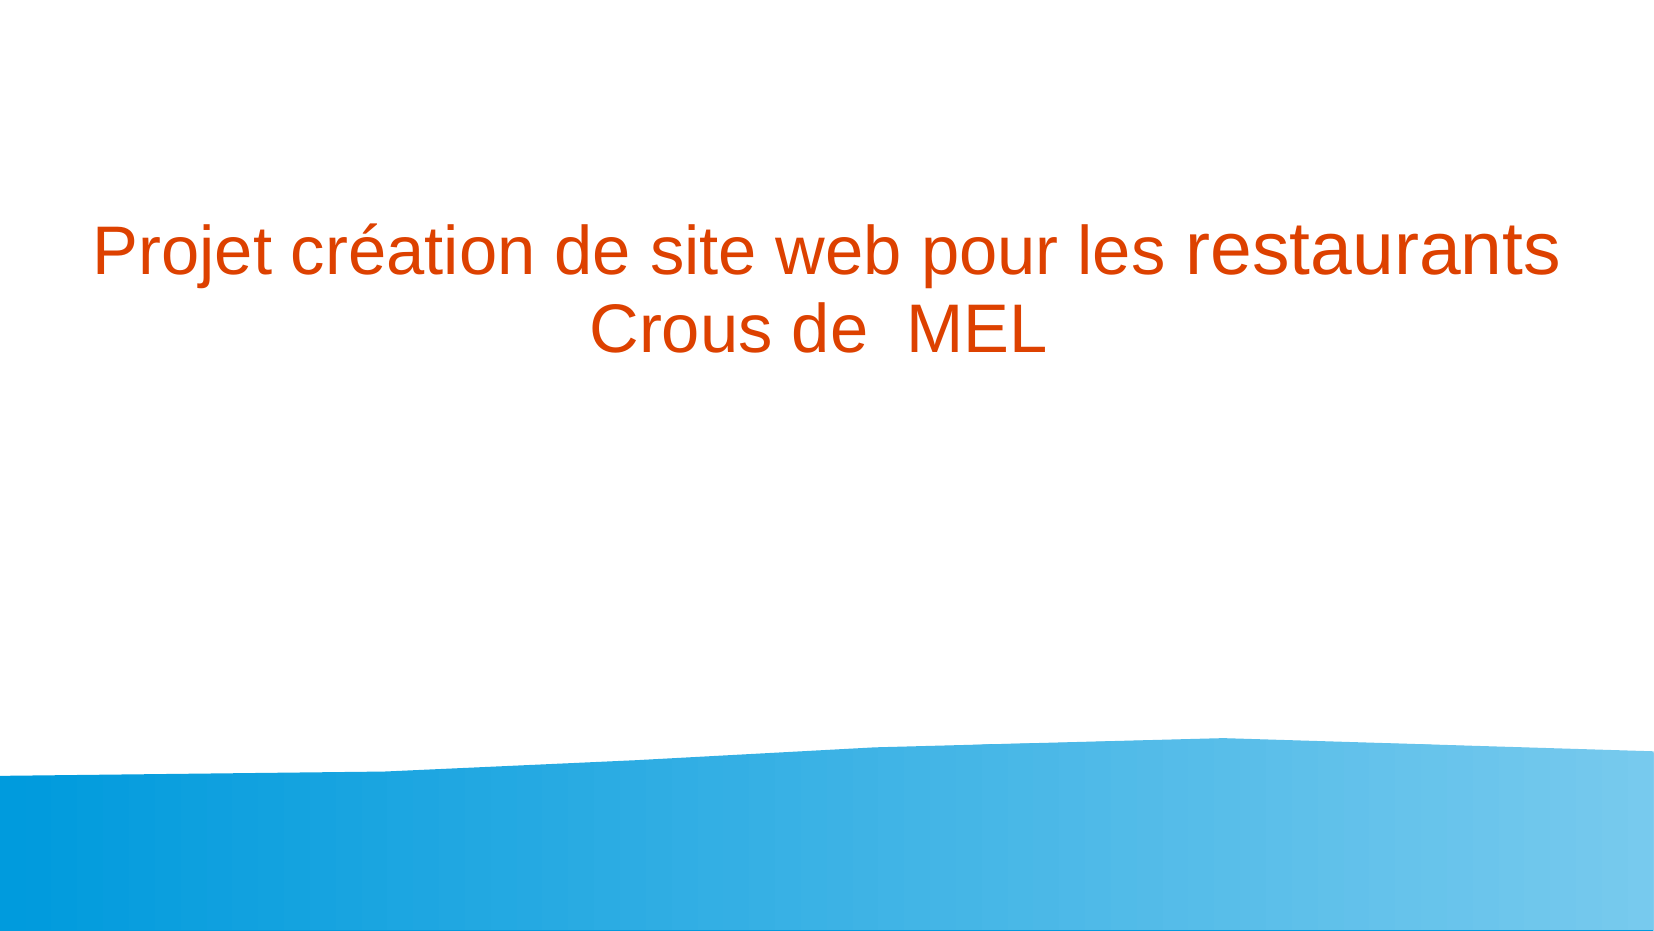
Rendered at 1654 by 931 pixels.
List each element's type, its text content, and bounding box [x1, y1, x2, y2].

title Projet création de site web pour les restaurants Crous de MEL [88, 206, 1565, 445]
